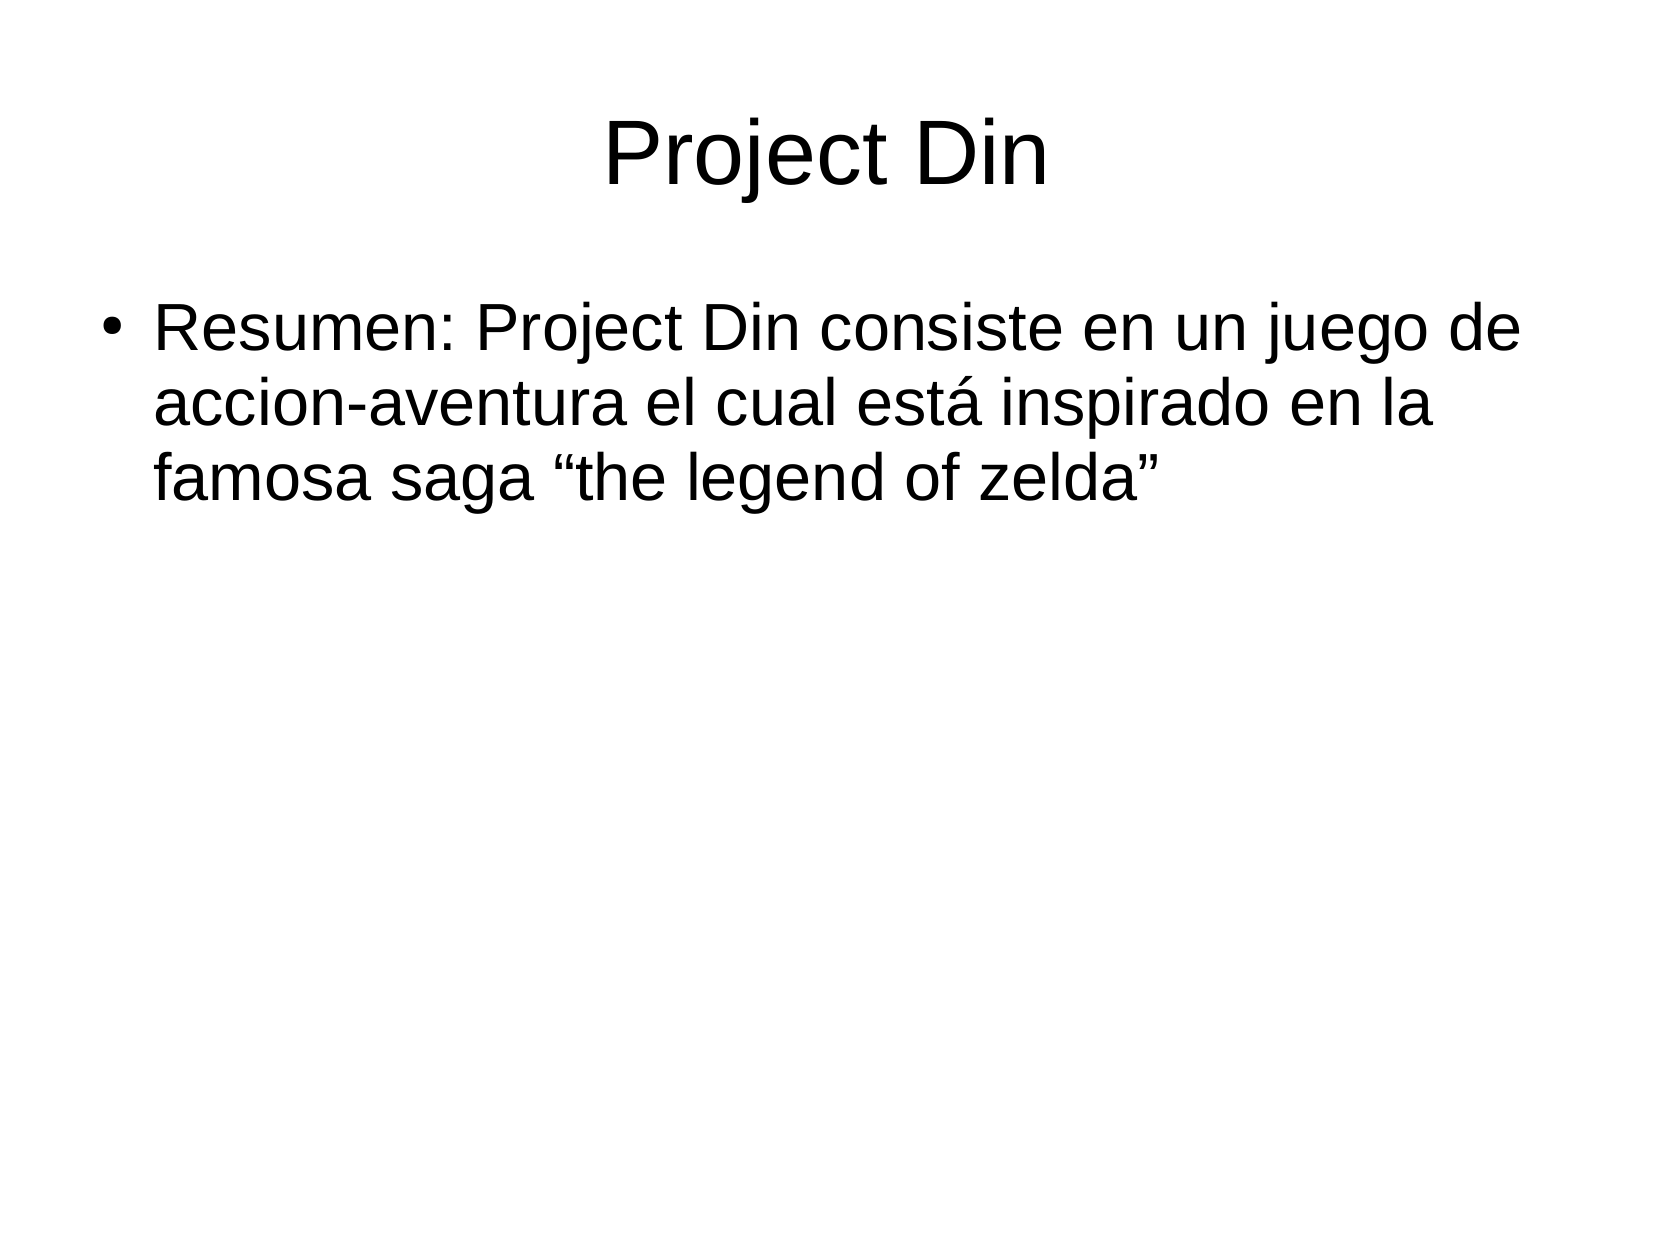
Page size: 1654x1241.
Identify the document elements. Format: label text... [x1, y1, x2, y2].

list Resumen: Project Din consiste en un juego de accion-aventura el cual está inspirado en la famosa saga “the legend of zelda” [82, 290, 1571, 1010]
title Project Din [82, 49, 1571, 257]
